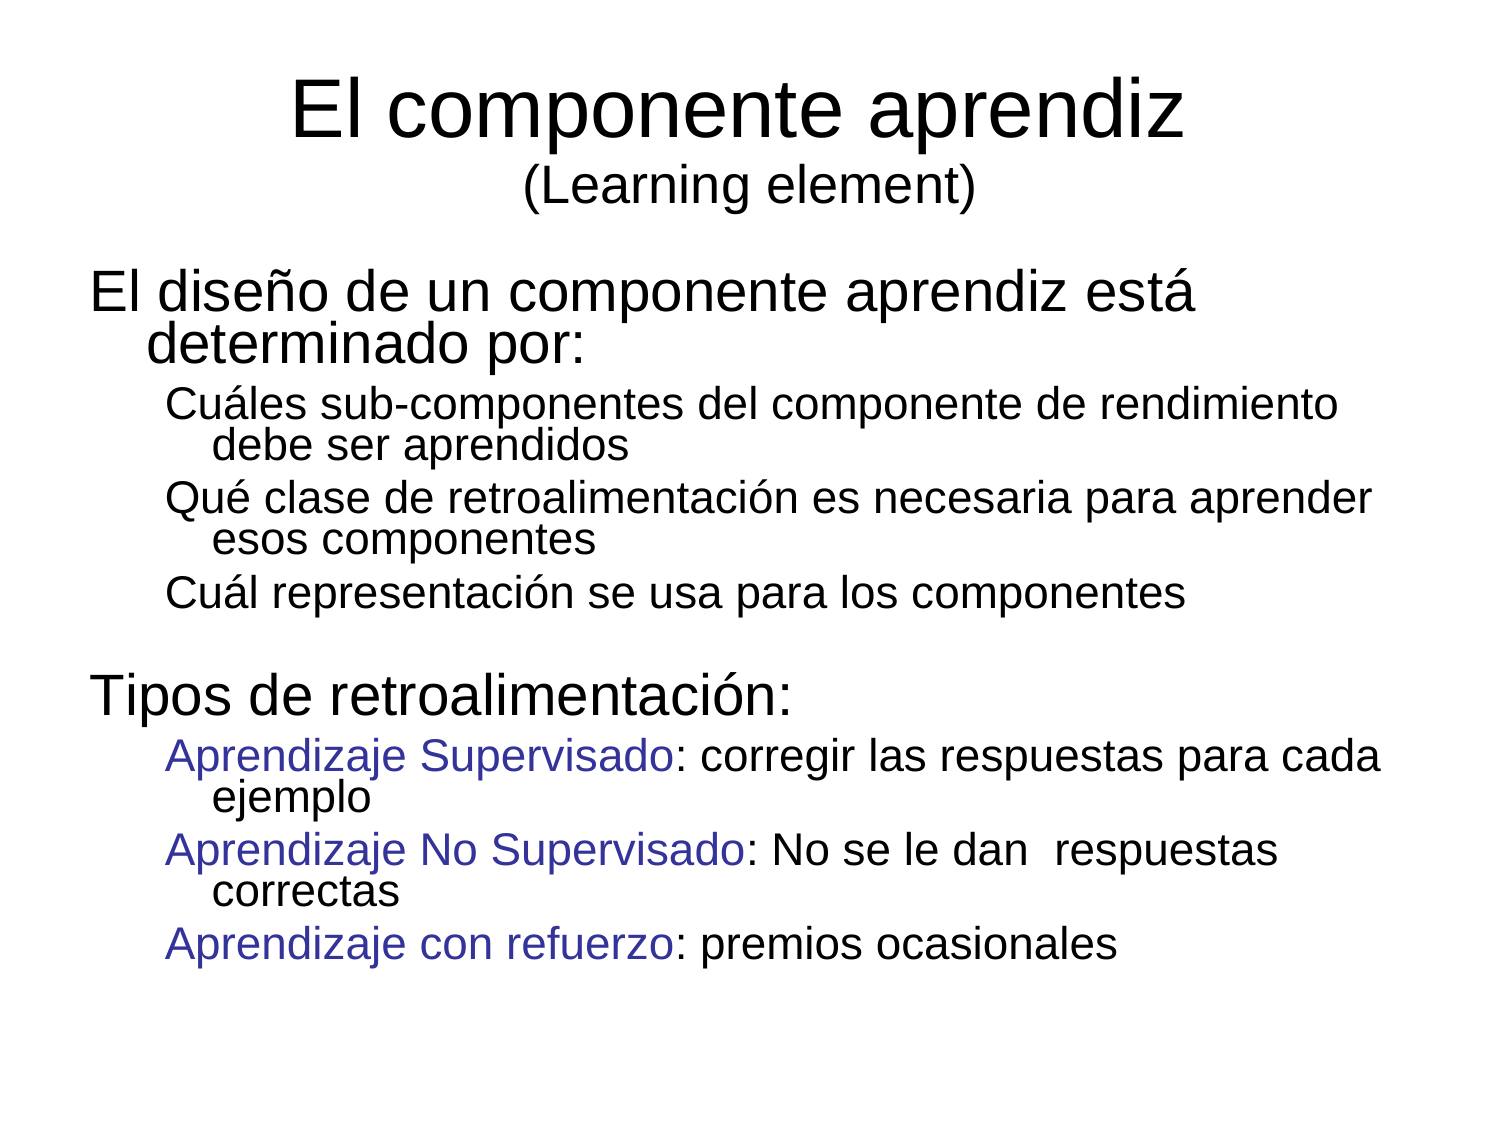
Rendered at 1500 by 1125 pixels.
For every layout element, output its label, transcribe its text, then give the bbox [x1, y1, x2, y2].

title El componente aprendiz (Learning element) [75, 45, 1426, 233]
list El diseño de un componente aprendiz está determinado por: Cuáles sub-componentes del componente de rendimiento debe ser aprendidos Qué clase de retroalimentación es necesaria para aprender esos componentes Cuál representación se usa para los componentes Tipos de retroalimentación: Aprendizaje Supervisado: corregir las respuestas para cada ejemplo Aprendizaje No Supervisado: No se le dan respuestas correctas Aprendizaje con refuerzo: premios ocasionales [75, 262, 1426, 1014]
